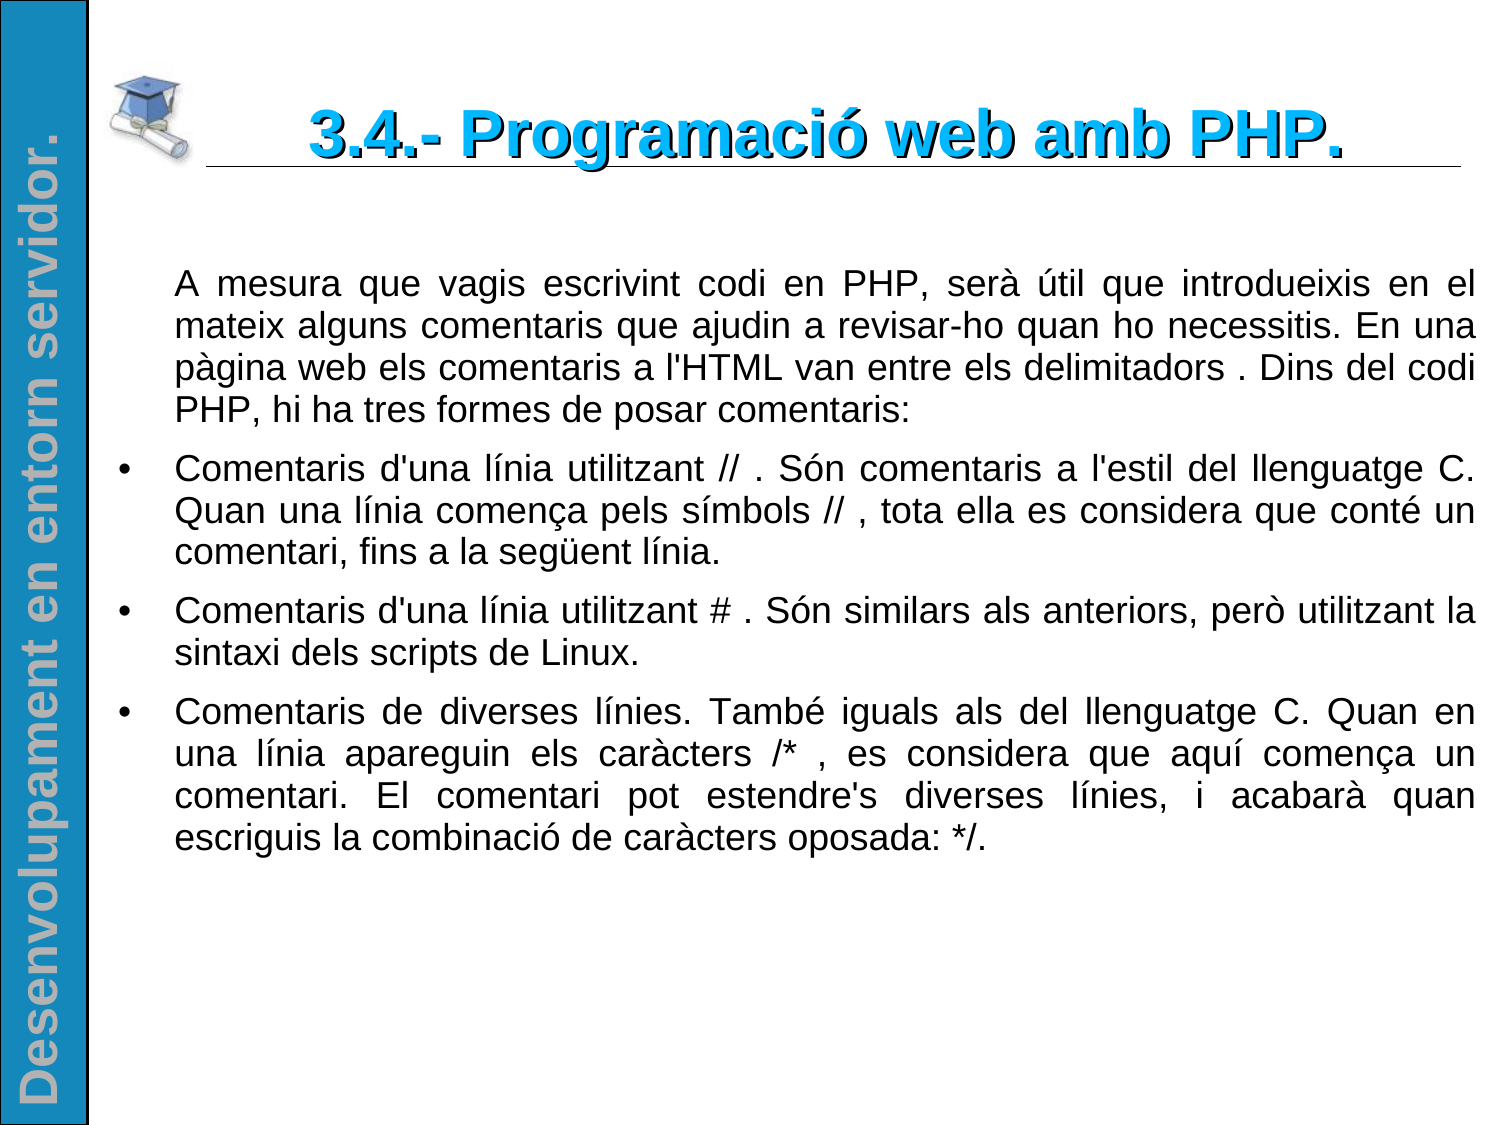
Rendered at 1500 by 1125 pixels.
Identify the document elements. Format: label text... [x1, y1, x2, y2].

title 3.4.- Programació web amb PHP. [206, 88, 1447, 178]
picture [93, 61, 206, 174]
list A mesura que vagis escrivint codi en PHP, serà útil que introdueixis en el mateix alguns comentaris que ajudin a revisar-ho quan ho necessitis. En una pàgina web els comentaris a l'HTML van entre els delimitadors . Dins del codi PHP, hi ha tres formes de posar comentaris: Comentaris d'una línia utilitzant // . Són comentaris a l'estil del llenguatge C. Quan una línia comença pels símbols // , tota ella es considera que conté un comentari, fins a la següent línia. Comentaris d'una línia utilitzant # . Són similars als anteriors, però utilitzant la sintaxi dels scripts de Linux. Comentaris de diverses línies. També iguals als del llenguatge C. Quan en una línia apareguin els caràcters /* , es considera que aquí comença un comentari. El comentari pot estendre's diverses línies, i acabarà quan escriguis la combinació de caràcters oposada: */. [118, 262, 1477, 1006]
